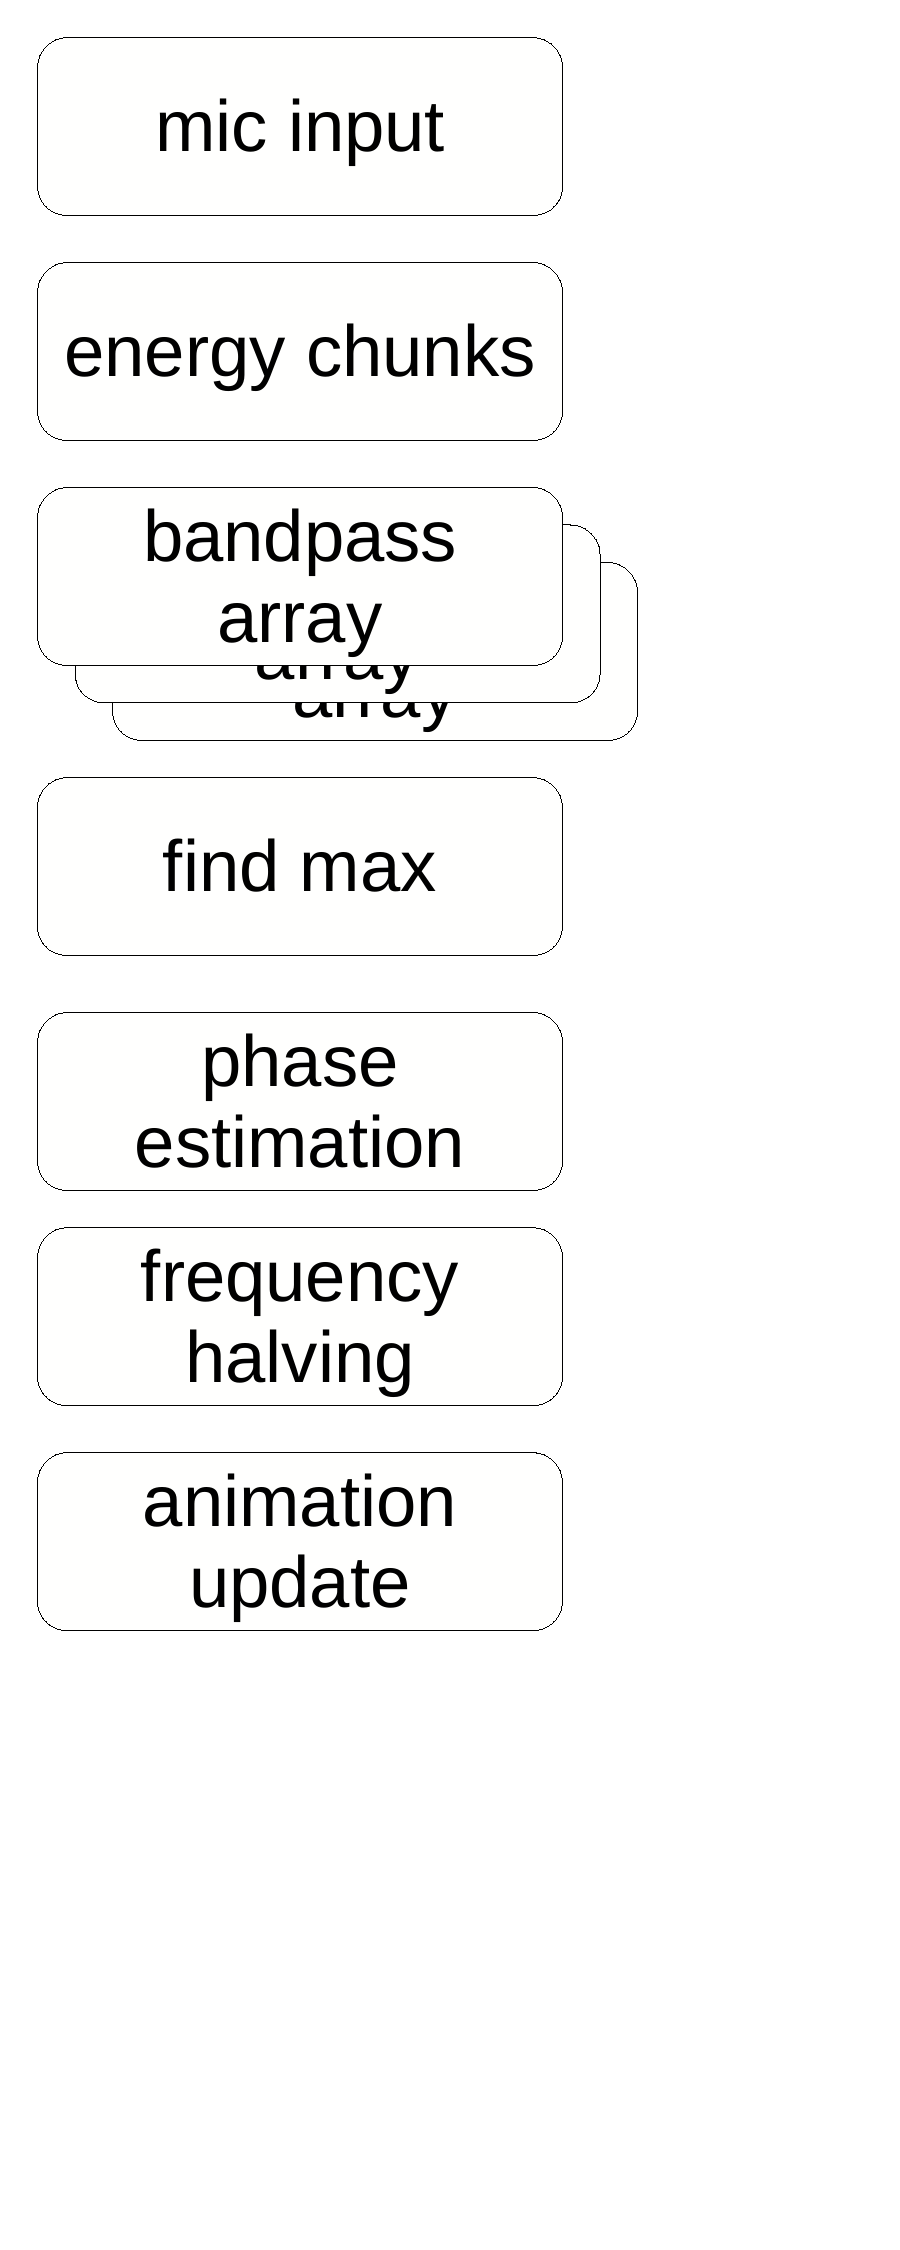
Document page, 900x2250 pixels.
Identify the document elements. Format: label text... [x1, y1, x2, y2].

text_box mic input [37, 37, 563, 216]
text_box bandpass array [75, 524, 601, 703]
text_box phase estimation [37, 1012, 563, 1191]
text_box find max [37, 777, 563, 956]
text_box animation update [37, 1452, 563, 1631]
text_box frequency halving [37, 1227, 563, 1406]
text_box bandpass array [37, 487, 563, 666]
text_box bandpass array [112, 562, 638, 741]
text_box energy chunks [37, 262, 563, 441]
